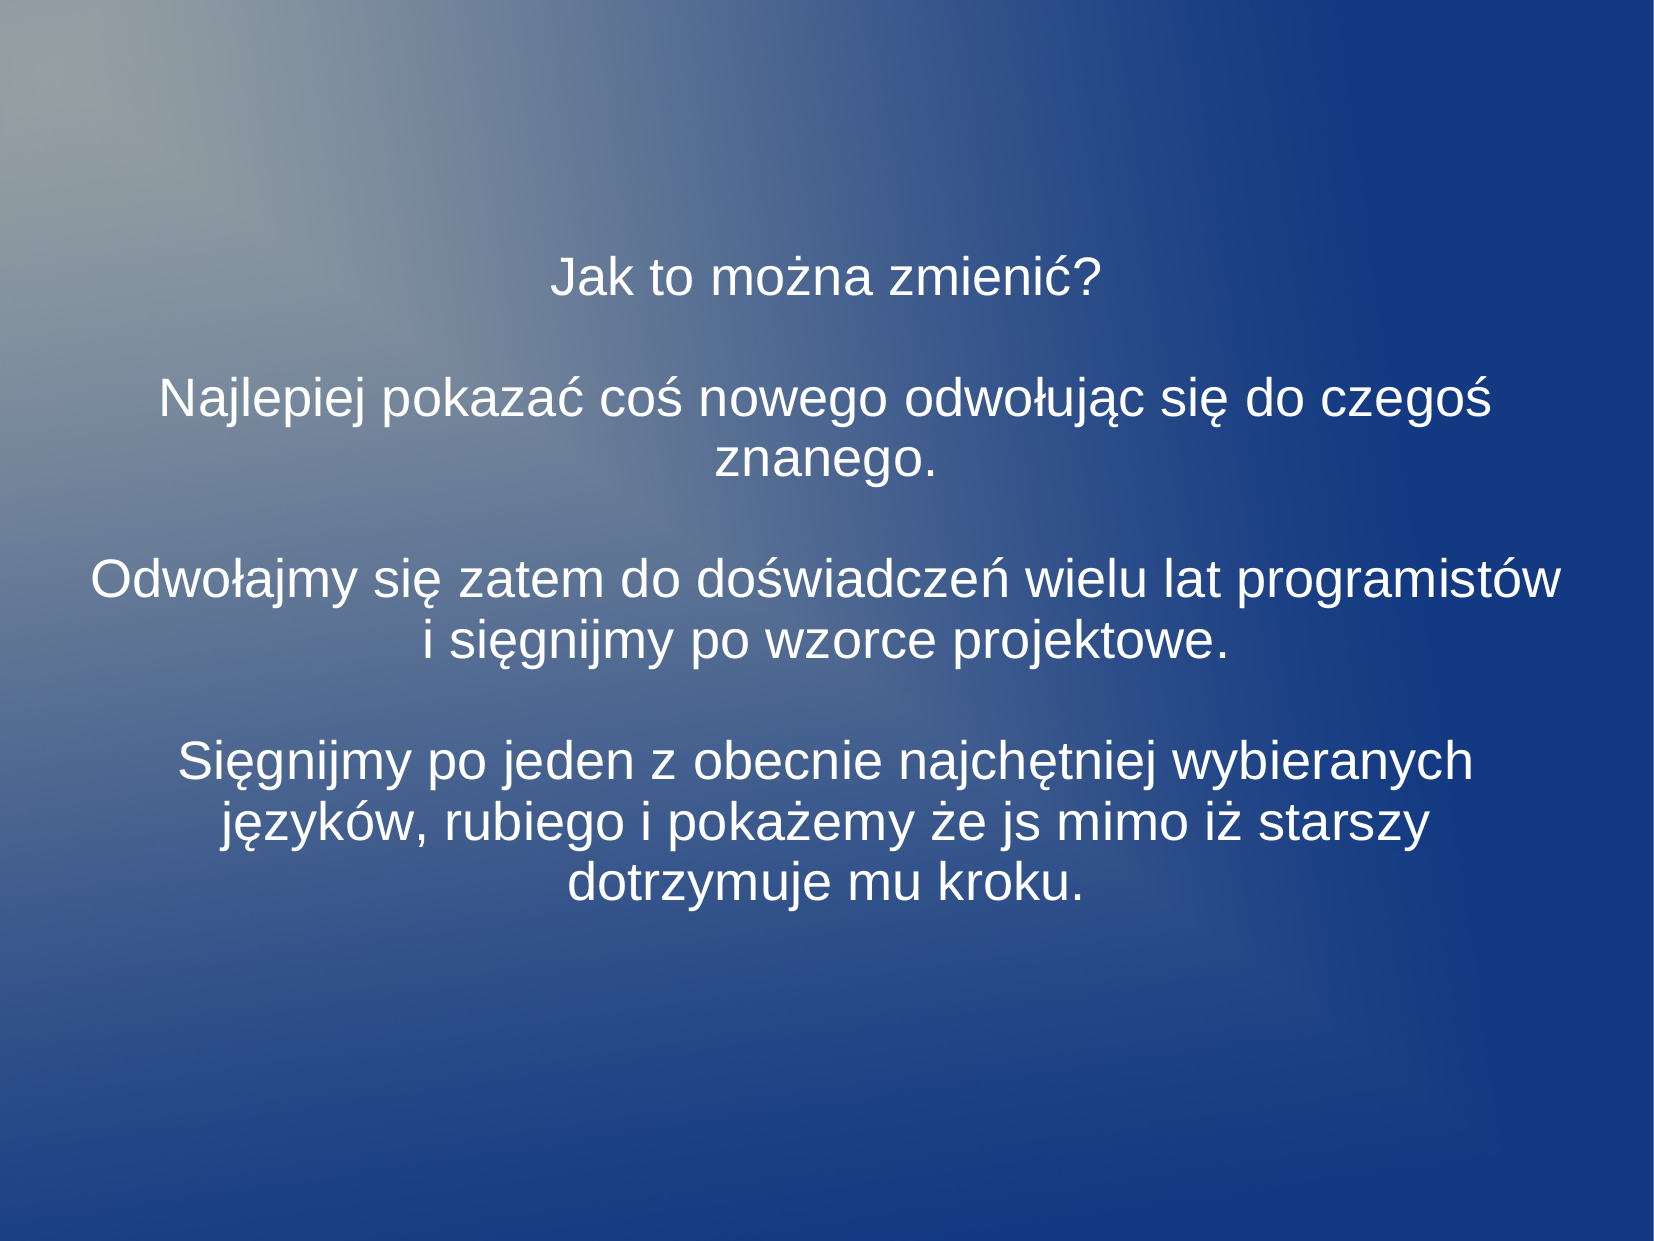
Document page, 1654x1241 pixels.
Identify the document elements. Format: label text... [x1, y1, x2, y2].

picture [0, 0, 1654, 1241]
subtitle Jak to można zmienić? Najlepiej pokazać coś nowego odwołując się do czegoś znanego. Odwołajmy się zatem do doświadczeń wielu lat programistów i sięgnijmy po wzorce projektowe. Sięgnijmy po jeden z obecnie najchętniej wybieranych języków, rubiego i pokażemy że js mimo iż starszy dotrzymuje mu kroku. [82, 49, 1571, 1109]
